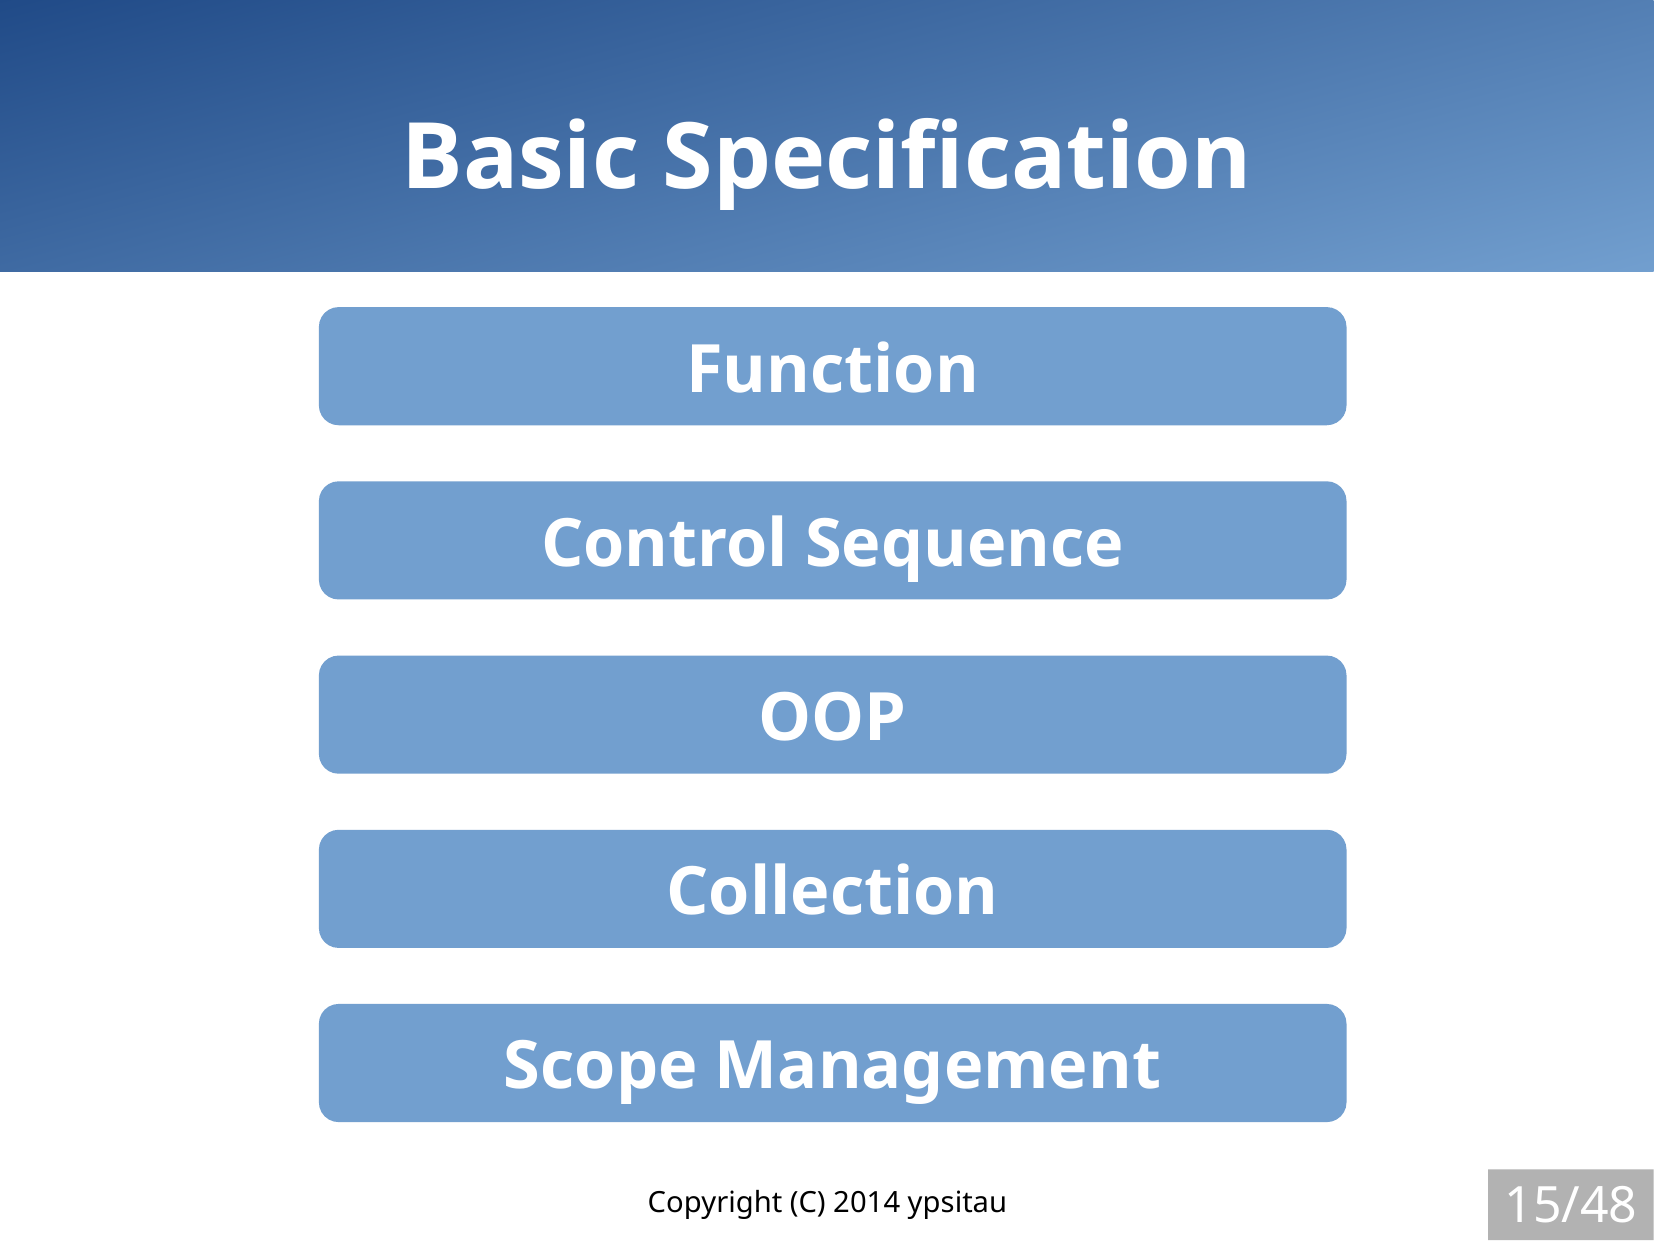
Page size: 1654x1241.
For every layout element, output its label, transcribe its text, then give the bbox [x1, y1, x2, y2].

text_box Scope Management [318, 1003, 1347, 1123]
text_box Collection [318, 829, 1347, 948]
text_box OOP [318, 655, 1347, 774]
title Basic Specification [82, 49, 1571, 257]
text_box Function [318, 307, 1347, 426]
text_box Control Sequence [318, 481, 1347, 600]
